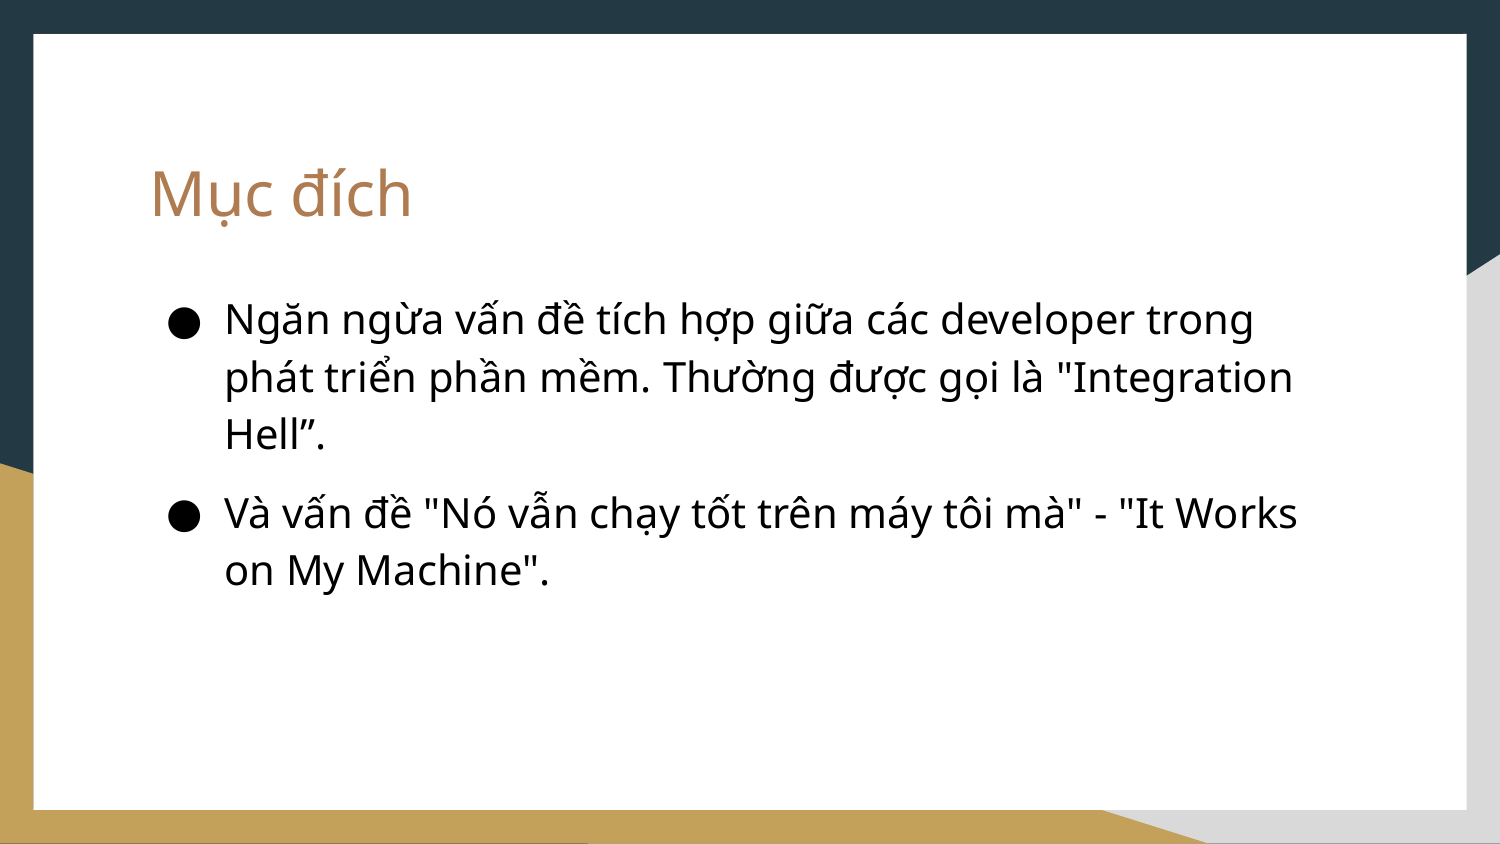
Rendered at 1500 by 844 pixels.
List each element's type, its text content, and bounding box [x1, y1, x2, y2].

list Ngăn ngừa vấn đề tích hợp giữa các developer trong phát triển phần mềm. Thường được gọi là "Integration Hell”. Và vấn đề "Nó vẫn chạy tốt trên máy tôi mà" - "It Works on My Machine". [134, 270, 1366, 746]
title Mục đích [134, 138, 1366, 250]
